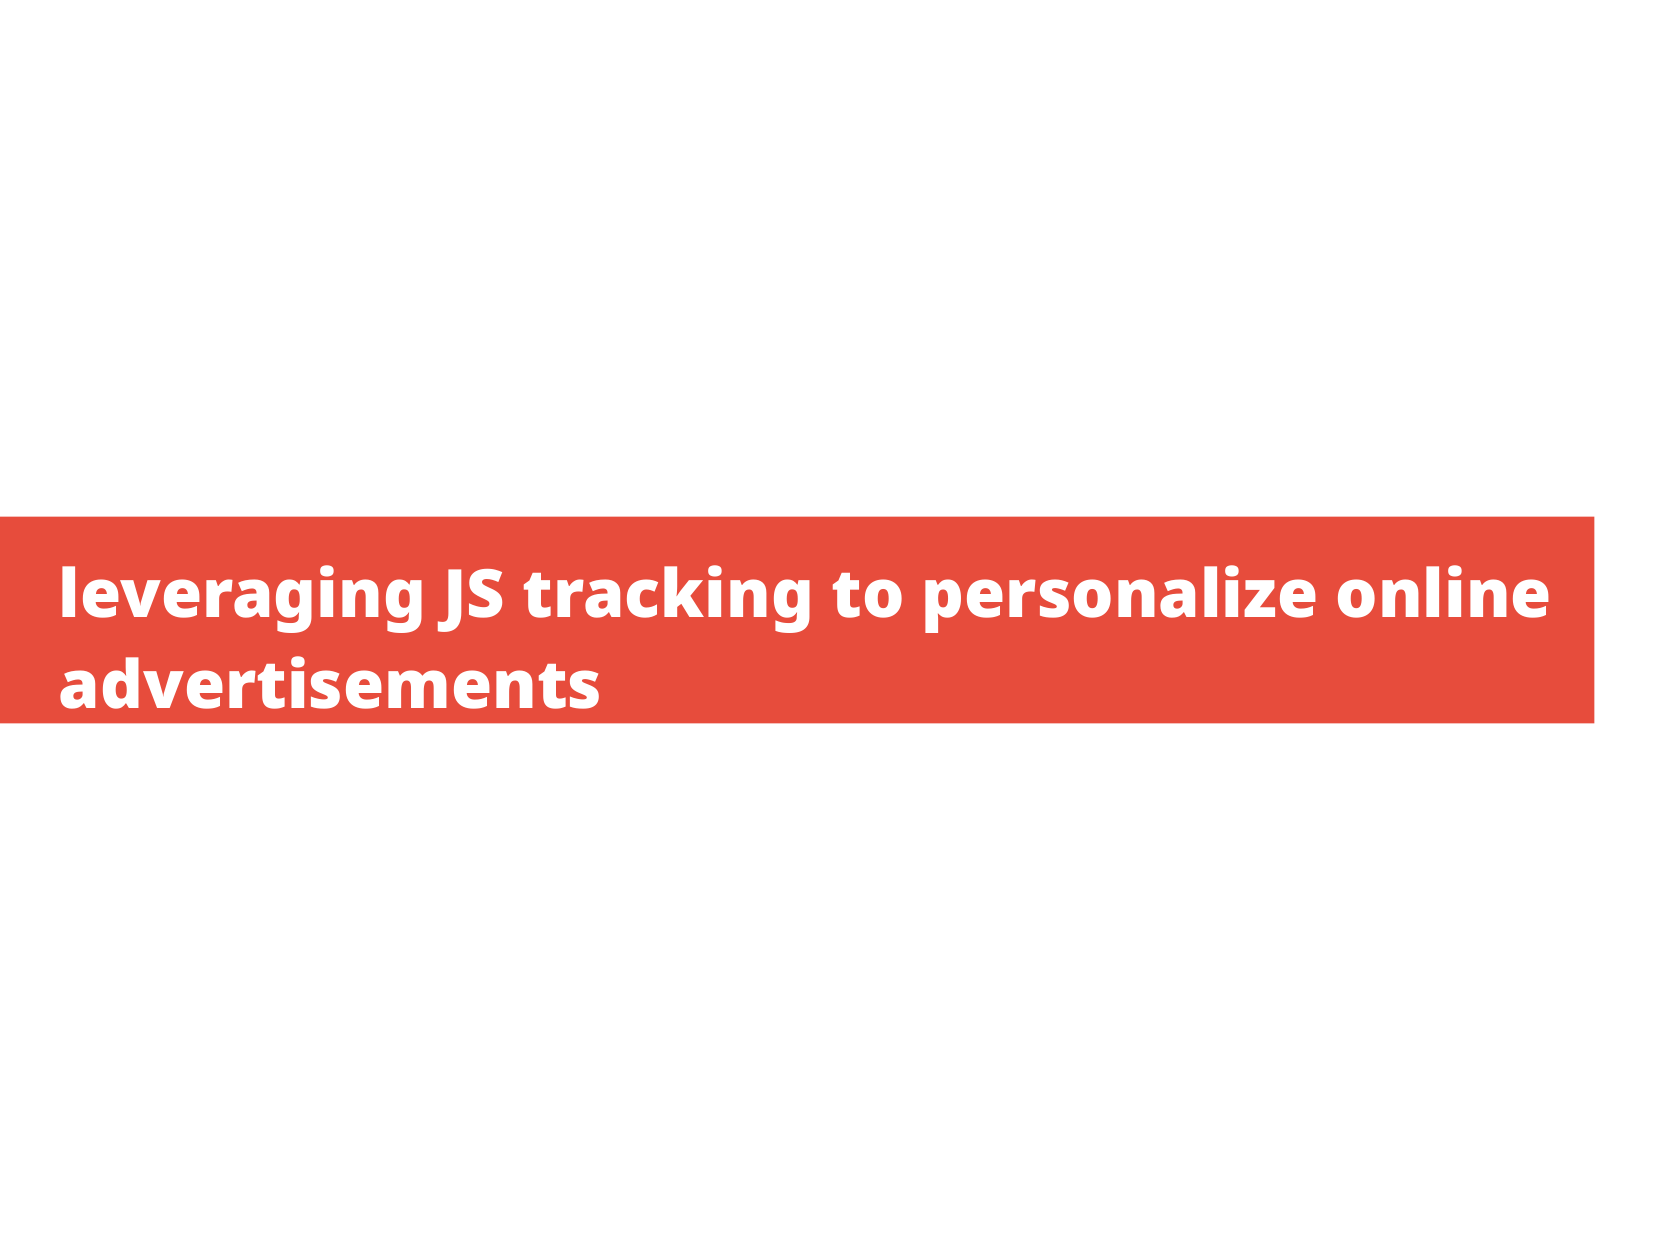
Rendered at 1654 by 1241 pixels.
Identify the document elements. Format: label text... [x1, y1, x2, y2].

title leveraging JS tracking to personalize online advertisements [59, 546, 1595, 694]
